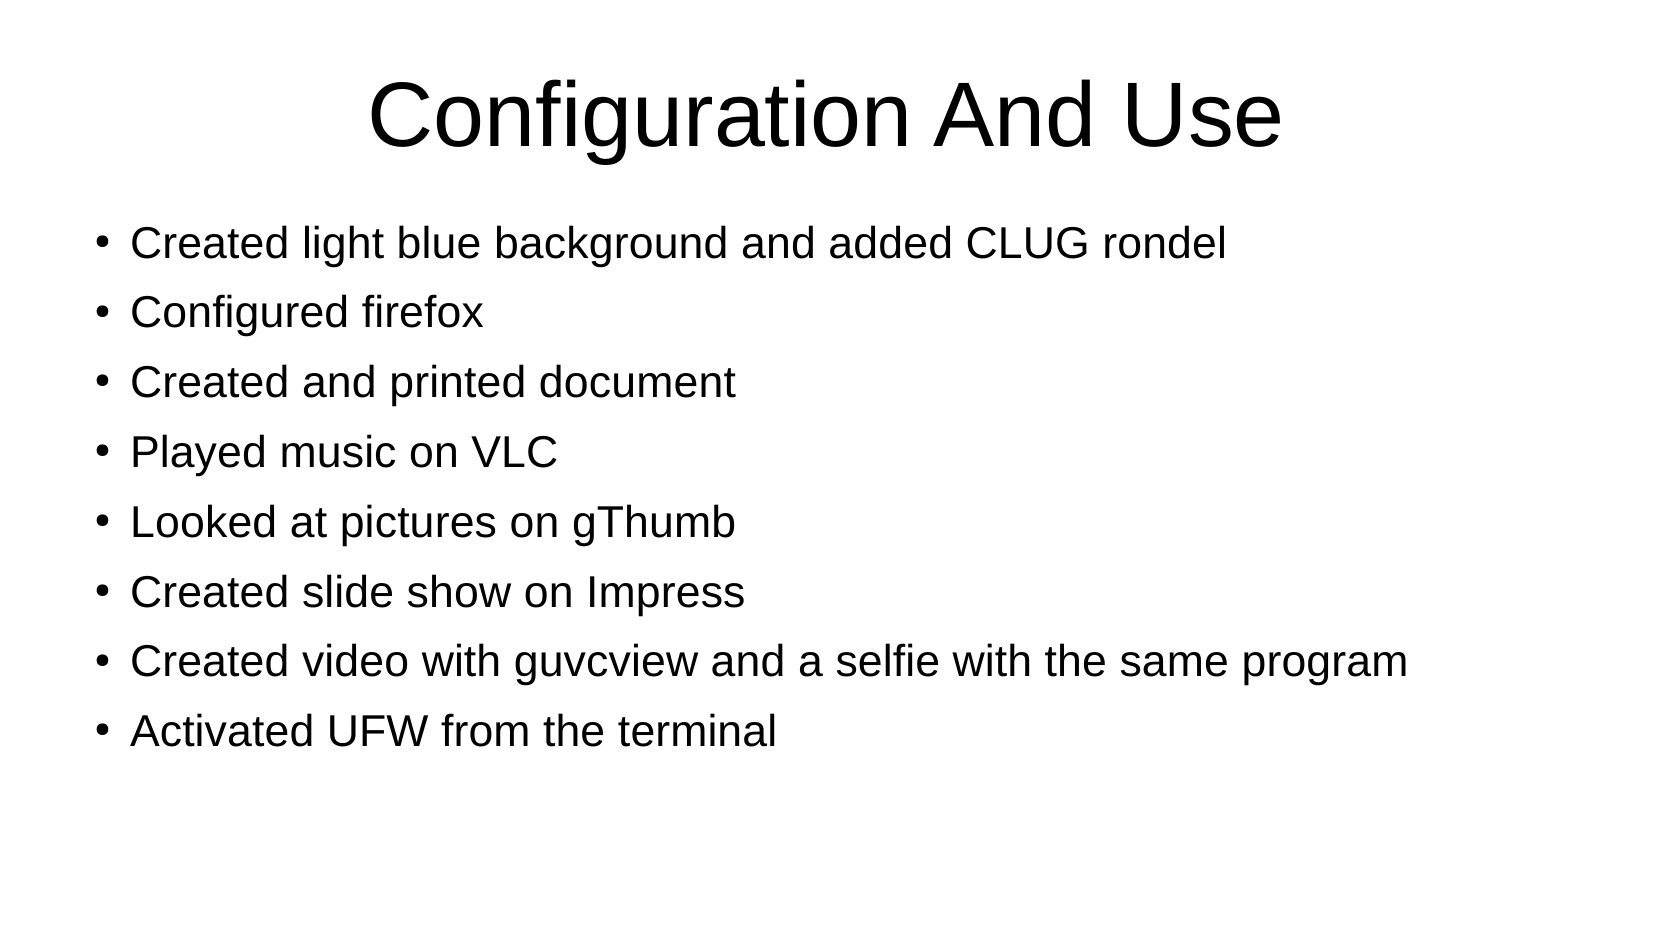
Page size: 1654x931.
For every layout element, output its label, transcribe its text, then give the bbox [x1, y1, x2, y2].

list Created light blue background and added CLUG rondel Configured firefox Created and printed document Played music on VLC Looked at pictures on gThumb Created slide show on Impress Created video with guvcview and a selfie with the same program Activated UFW from the terminal [82, 217, 1571, 758]
title Configuration And Use [82, 37, 1571, 193]
